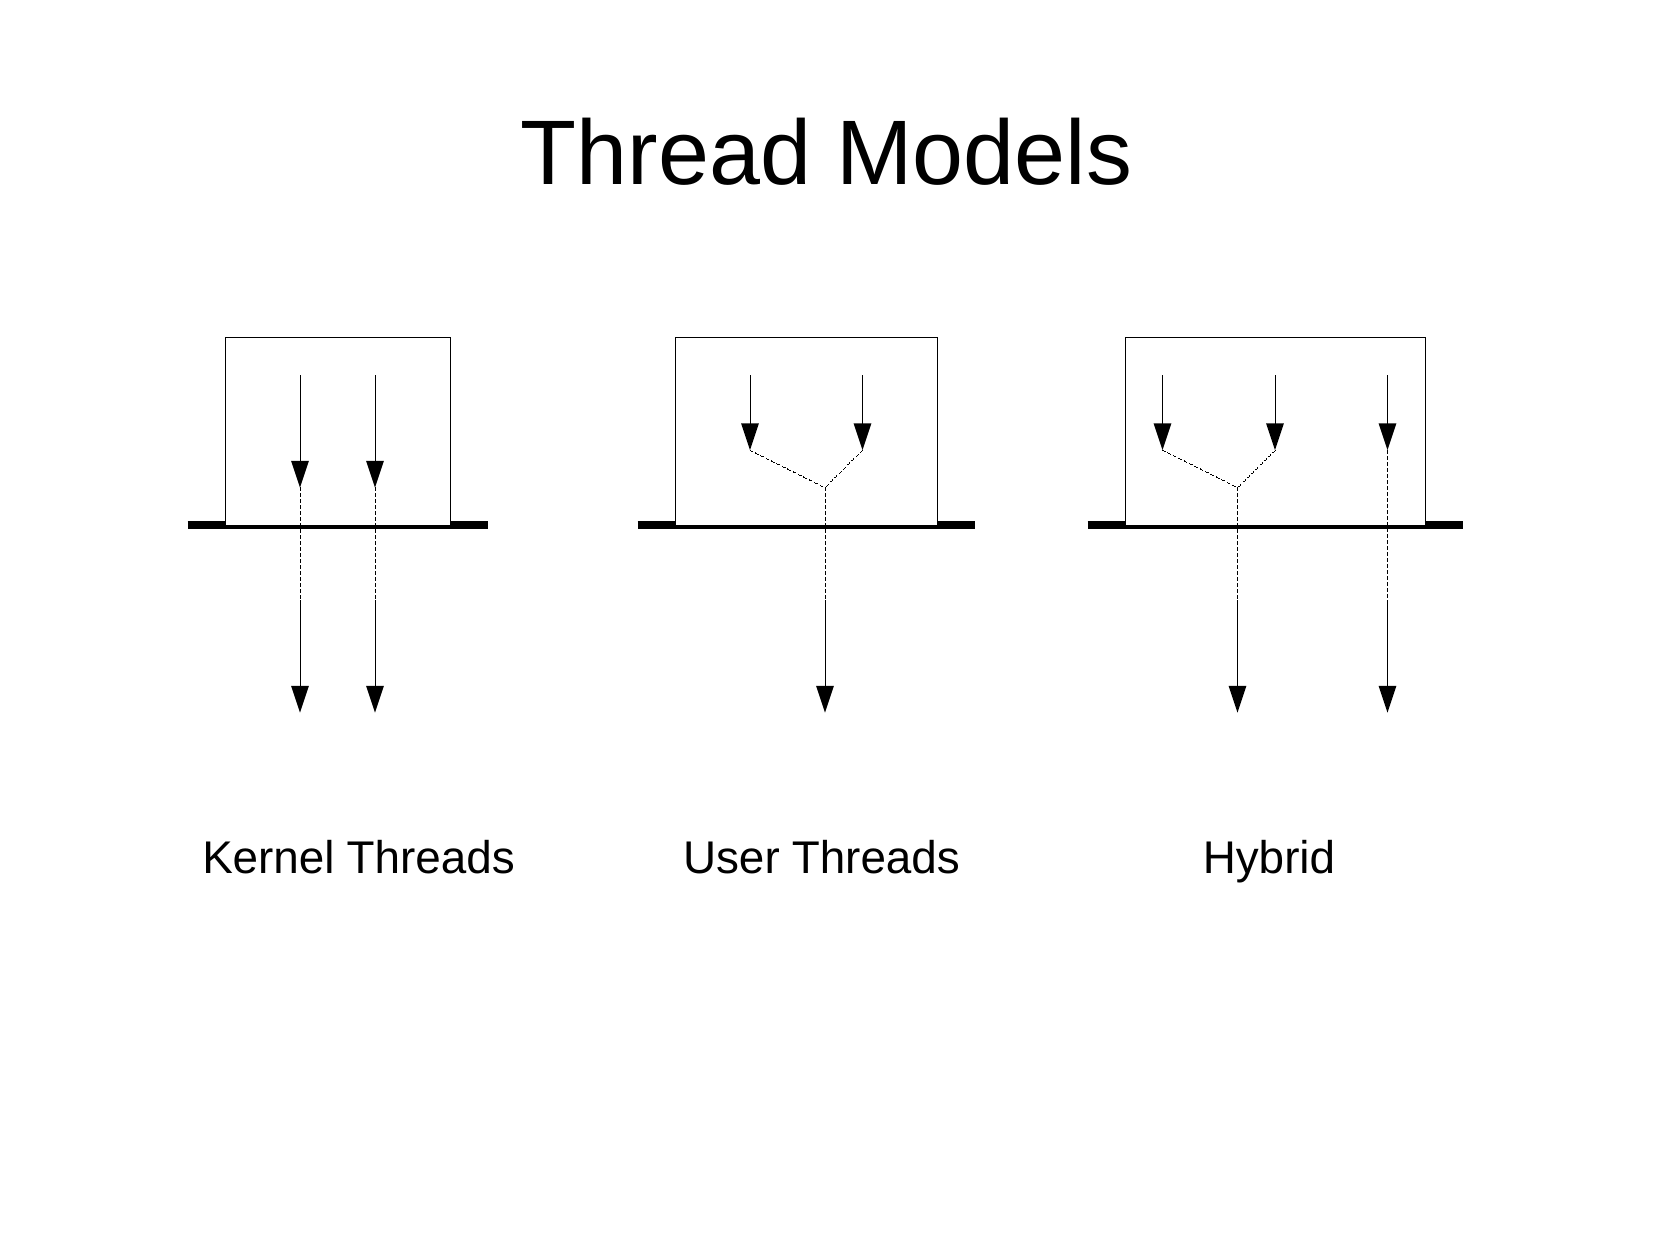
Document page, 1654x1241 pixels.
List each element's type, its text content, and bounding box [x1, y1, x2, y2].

title Thread Models [82, 49, 1571, 257]
text_box Hybrid [1188, 825, 1351, 891]
text_box [675, 337, 938, 526]
text_box Kernel Threads [187, 825, 563, 891]
text_box User Threads [668, 825, 976, 891]
text_box [225, 337, 451, 526]
text_box [1125, 337, 1426, 526]
